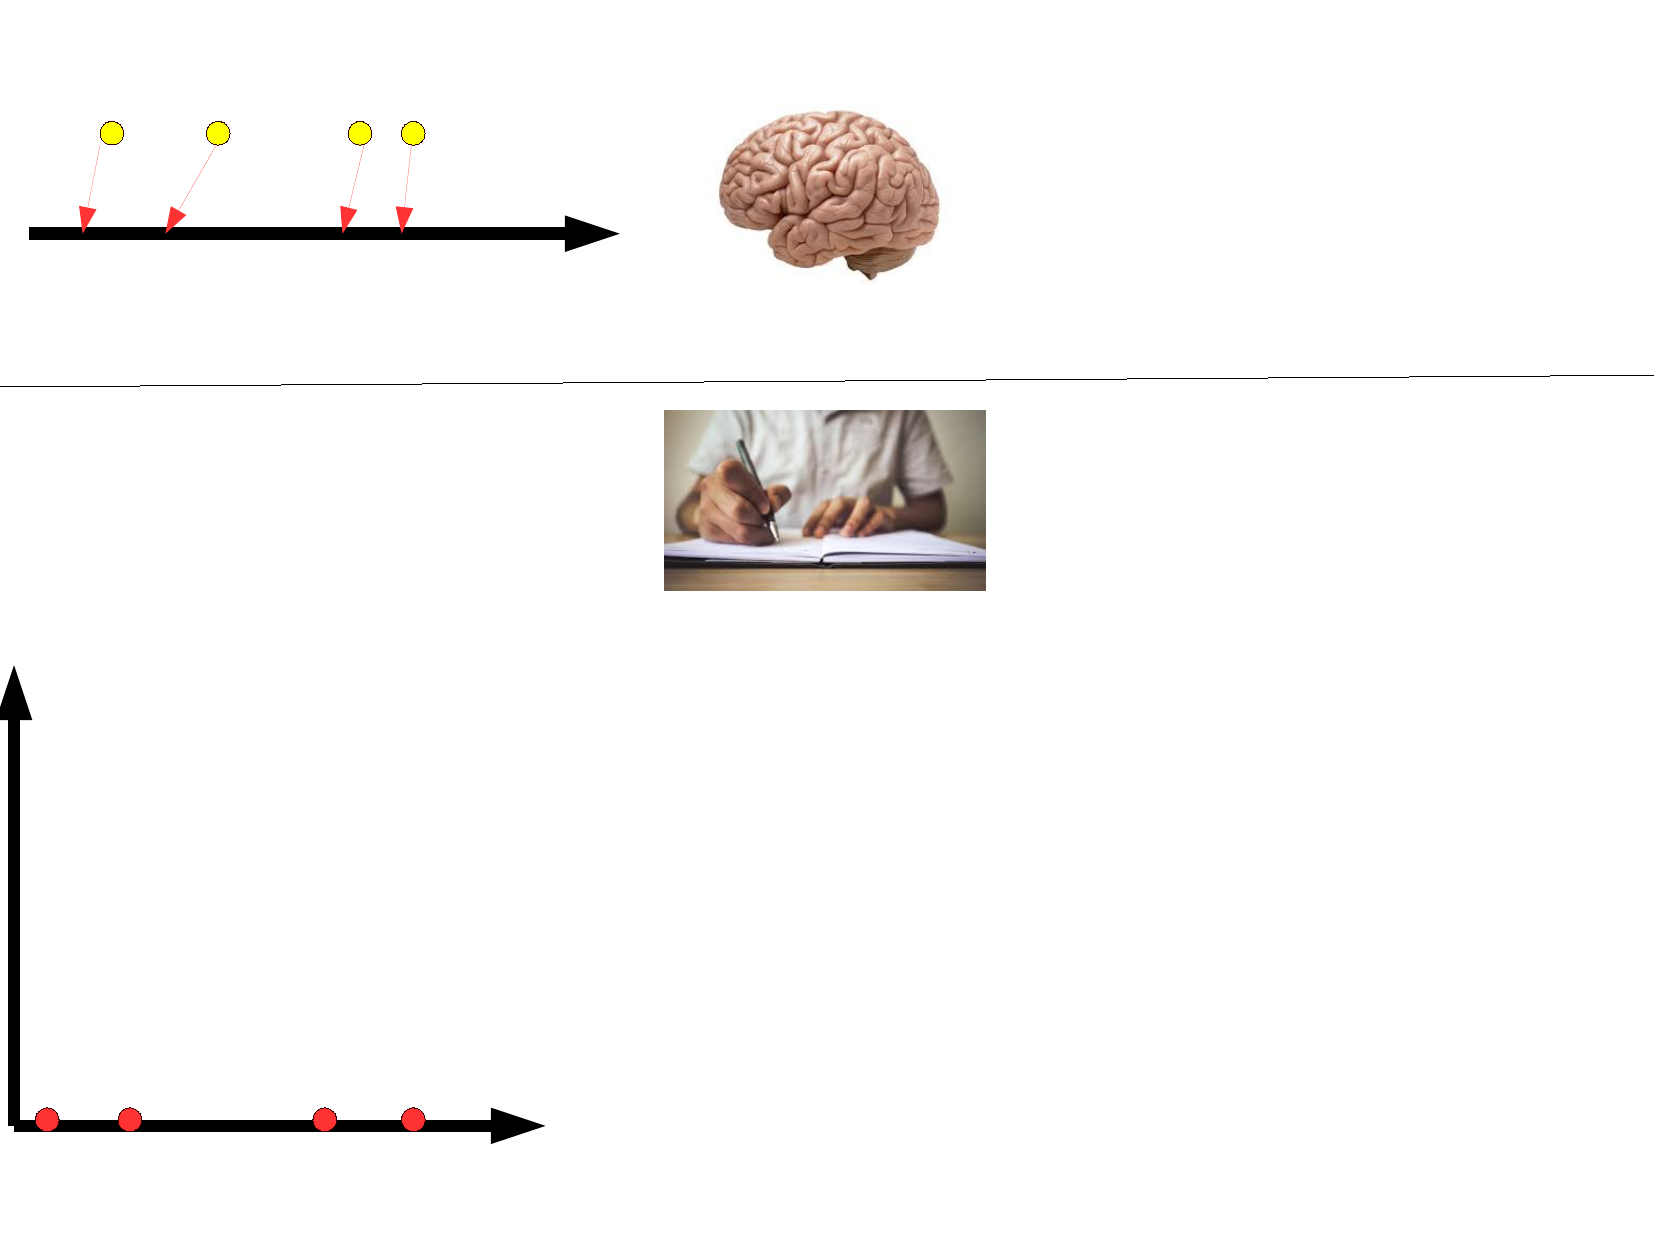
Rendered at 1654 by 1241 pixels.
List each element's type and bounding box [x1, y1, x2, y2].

text_box [206, 121, 231, 146]
picture [673, 103, 995, 284]
picture [664, 410, 986, 591]
text_box [118, 1107, 142, 1132]
text_box [401, 1107, 426, 1132]
text_box [100, 121, 124, 145]
text_box [35, 1107, 60, 1132]
text_box [312, 1107, 337, 1132]
text_box [401, 121, 426, 146]
text_box [348, 121, 372, 146]
